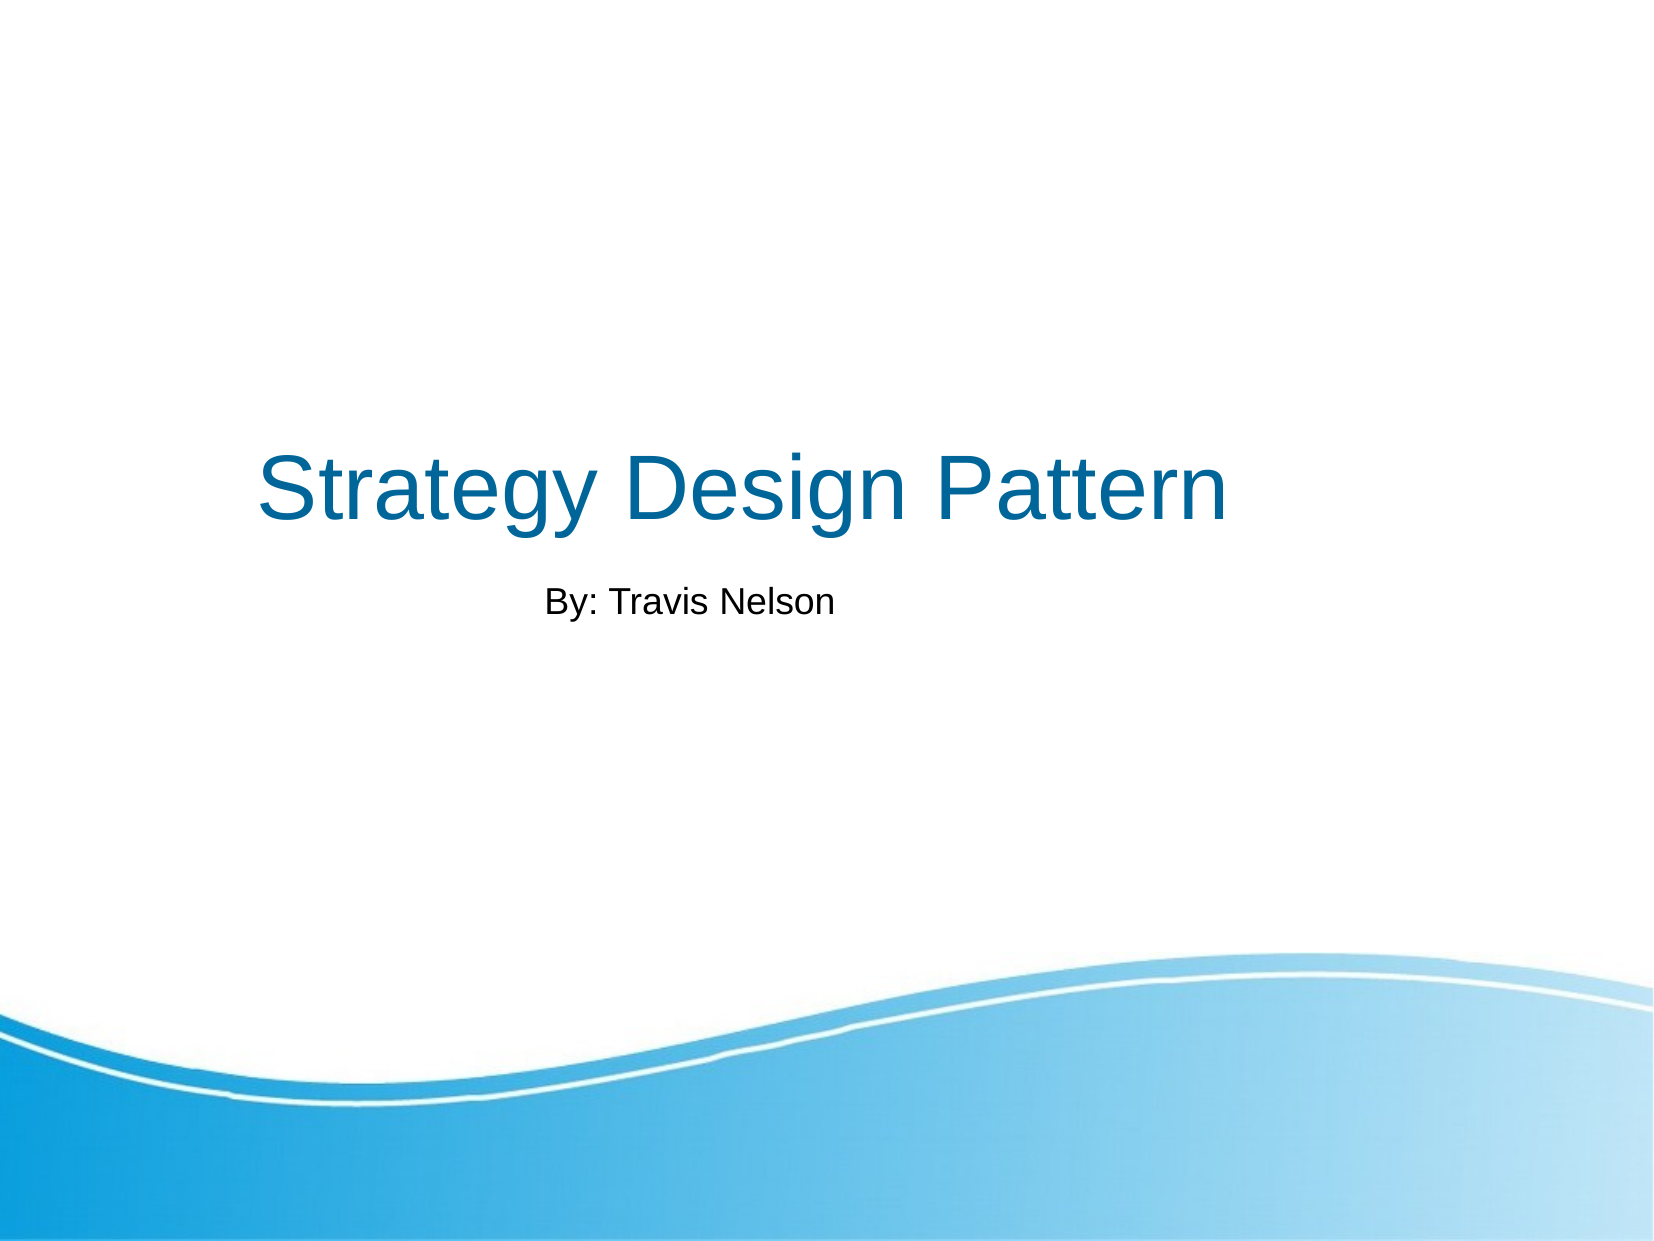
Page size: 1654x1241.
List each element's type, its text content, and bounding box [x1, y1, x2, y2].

text_box By: Travis Nelson [525, 573, 856, 631]
title Strategy Design Pattern [0, 384, 1489, 592]
picture [0, 952, 1654, 1241]
